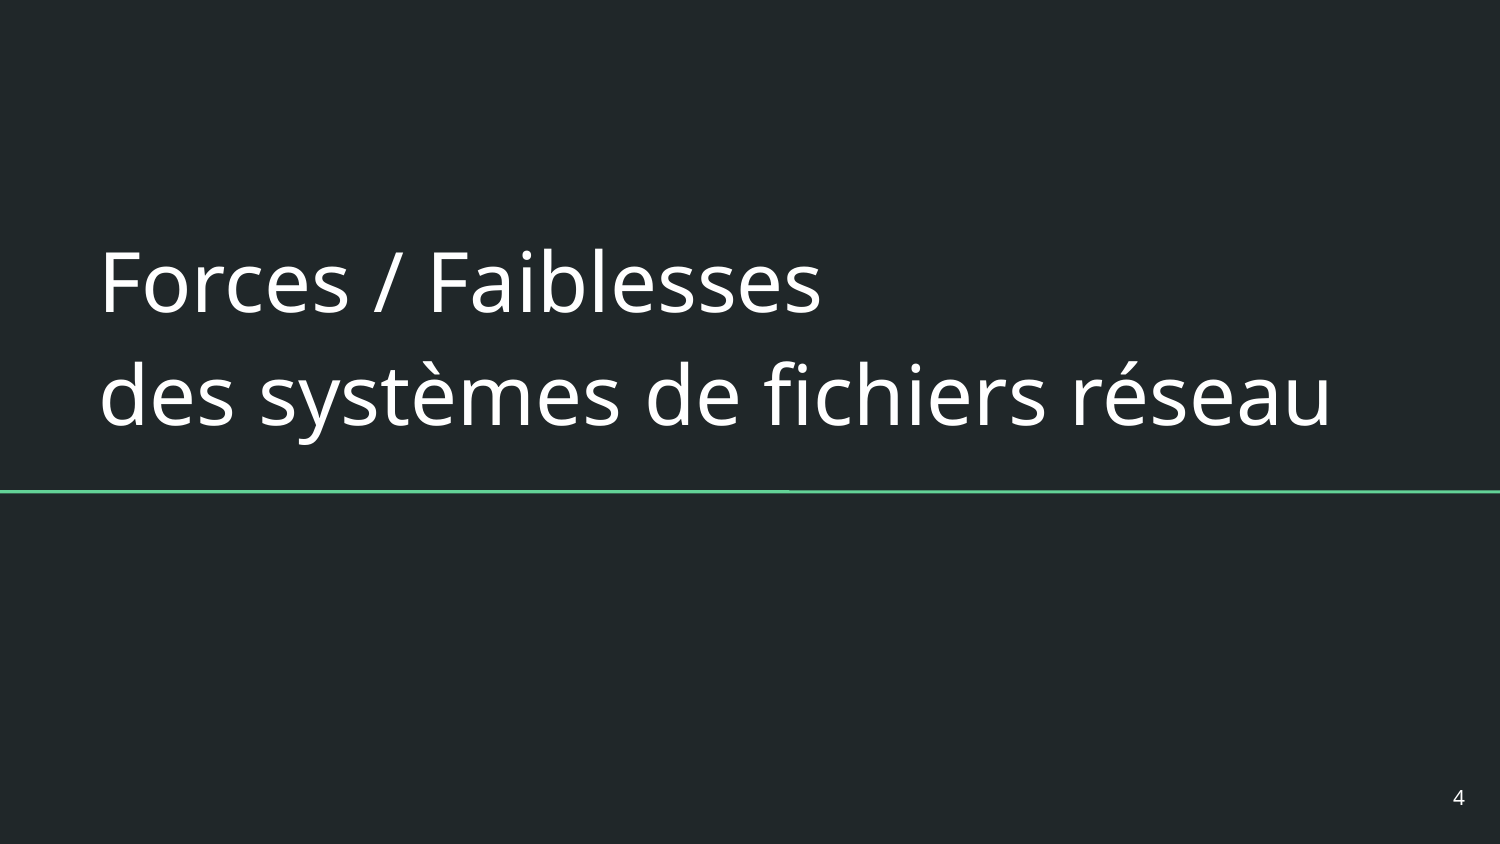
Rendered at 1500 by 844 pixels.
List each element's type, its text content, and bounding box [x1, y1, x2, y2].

title Forces / Faiblesses des systèmes de fichiers réseau [83, 206, 1417, 466]
slide_number <numéro> [1389, 764, 1480, 830]
